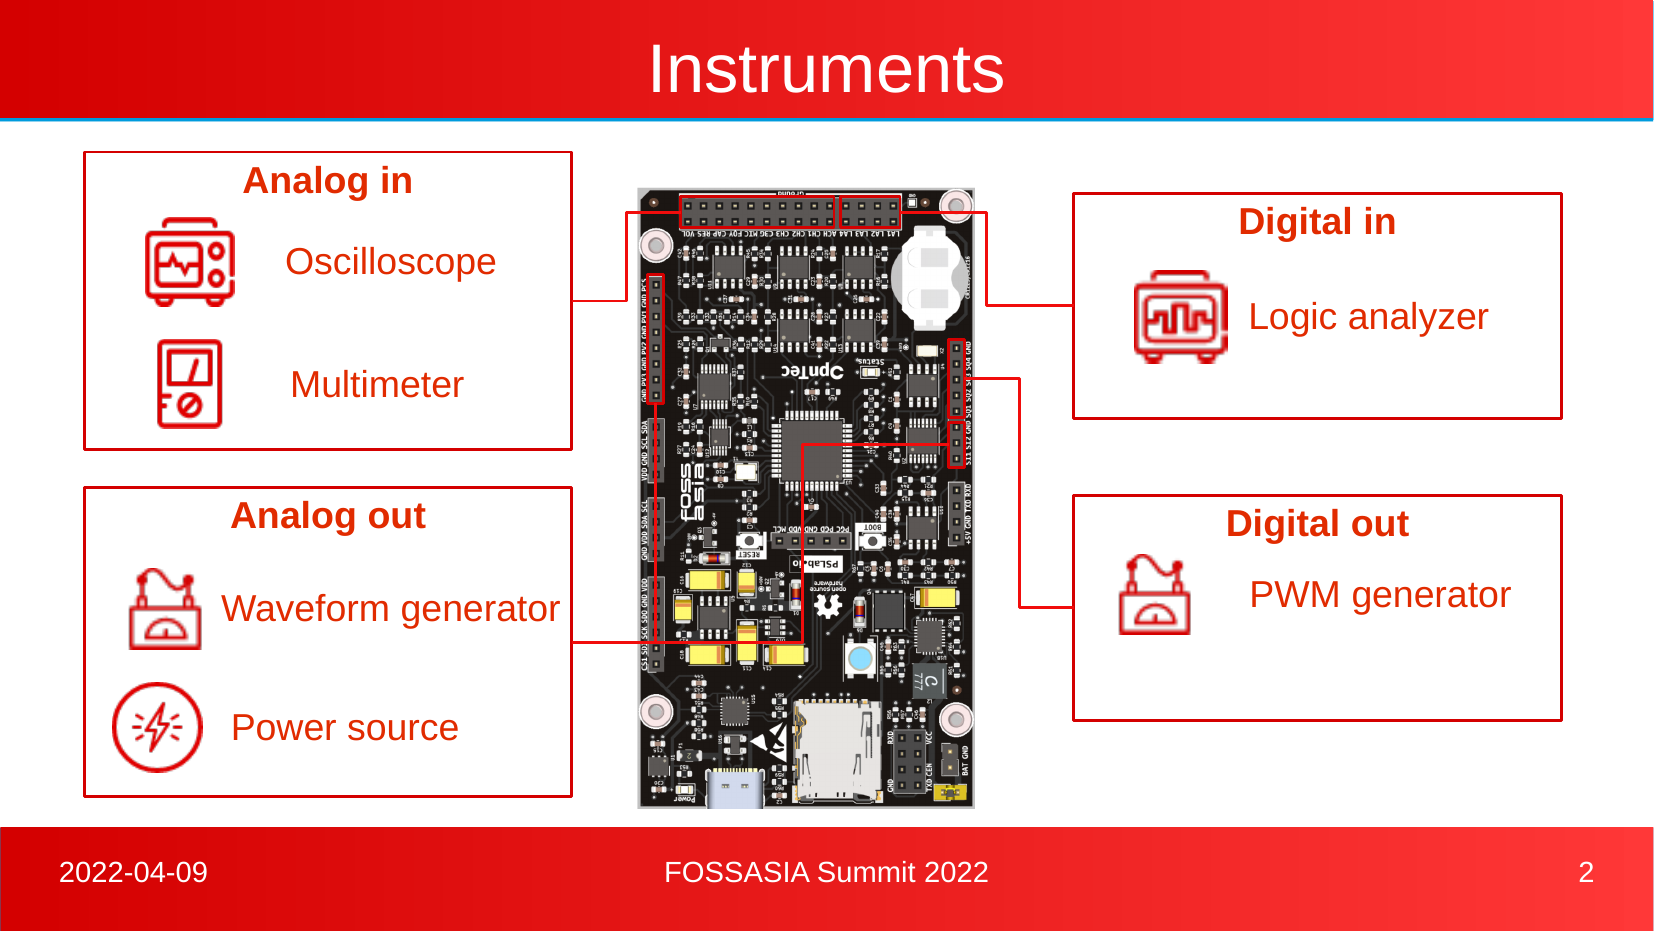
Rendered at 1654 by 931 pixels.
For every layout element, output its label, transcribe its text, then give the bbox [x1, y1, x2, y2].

picture [649, 276, 662, 402]
picture [145, 217, 235, 307]
text_box Analog in [84, 152, 572, 450]
text_box Digital in [1073, 193, 1562, 419]
title Instruments [59, 29, 1595, 108]
picture [950, 341, 963, 416]
picture [1115, 554, 1196, 636]
text_box Digital out [1073, 495, 1562, 721]
picture [950, 424, 963, 466]
text_box Analog out [84, 487, 572, 797]
picture [682, 198, 833, 226]
picture [145, 339, 235, 429]
picture [842, 198, 899, 226]
picture [637, 187, 975, 809]
